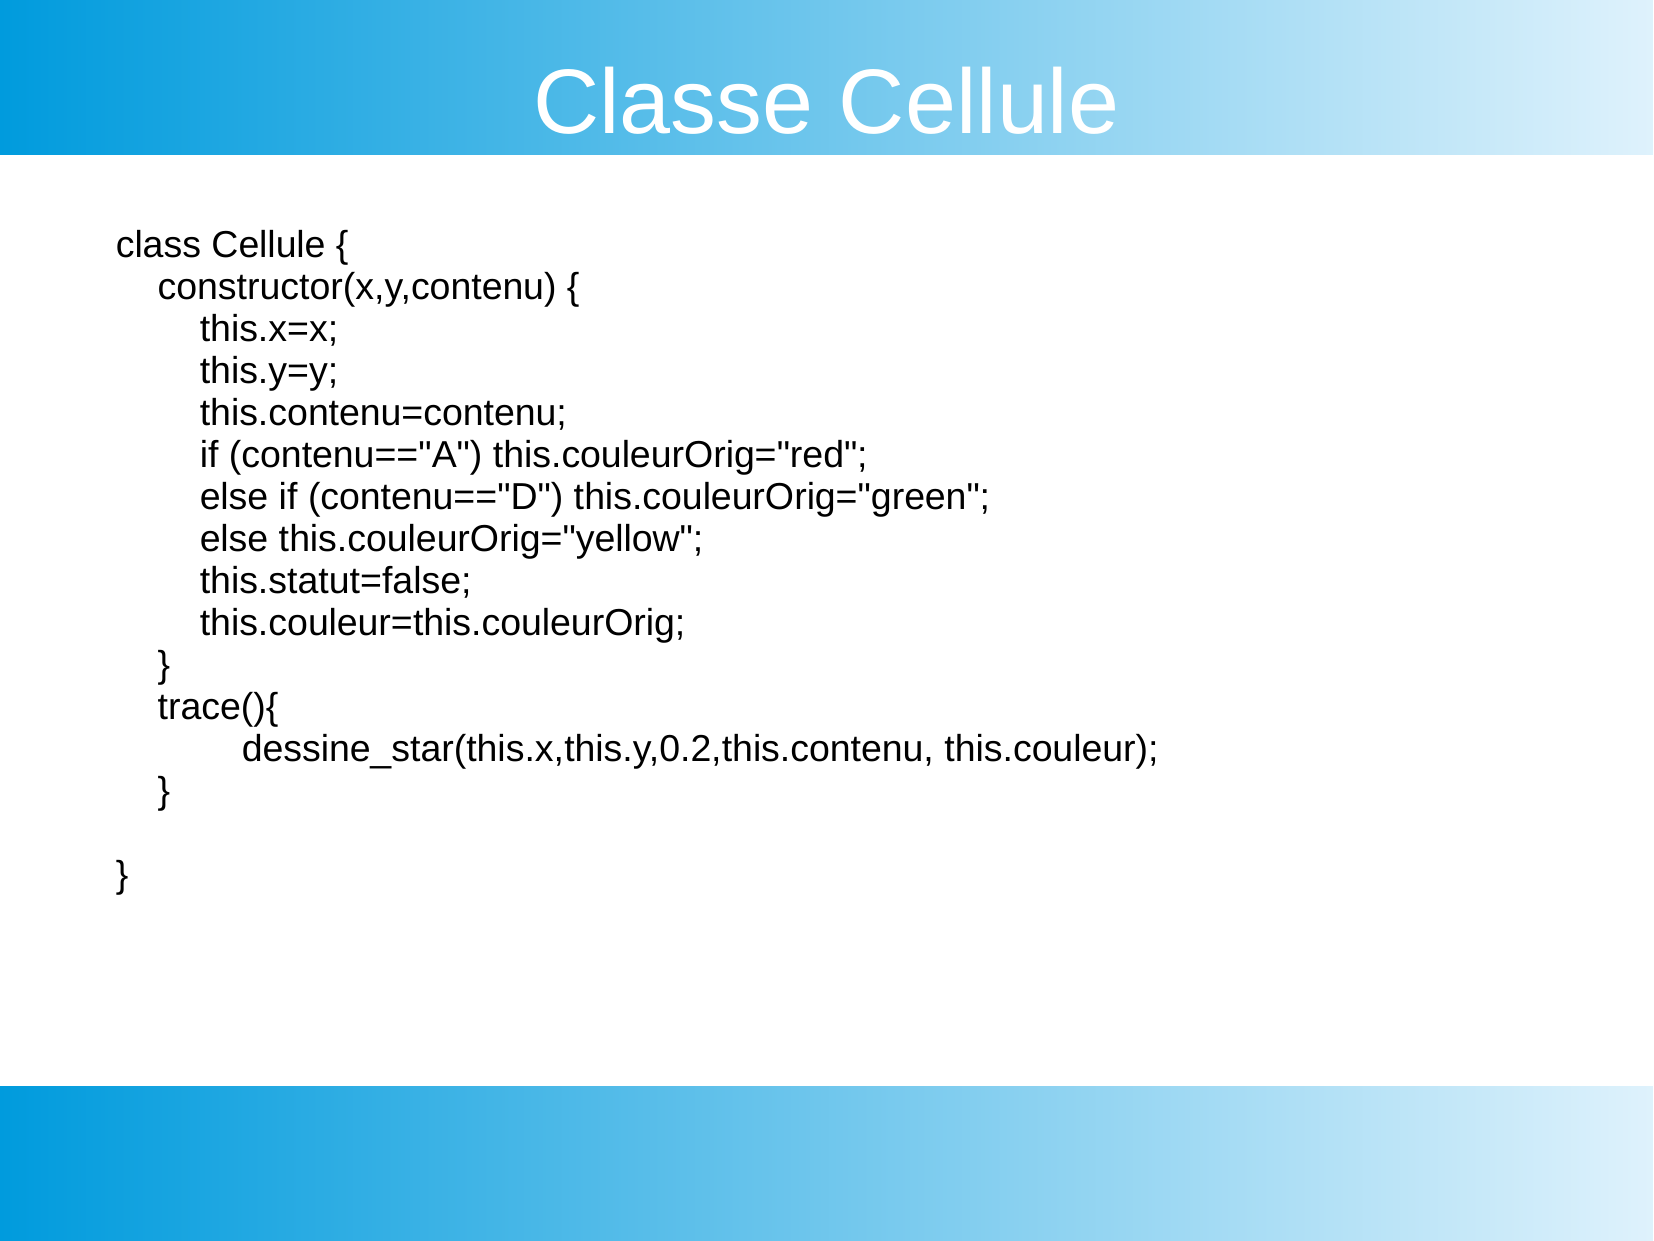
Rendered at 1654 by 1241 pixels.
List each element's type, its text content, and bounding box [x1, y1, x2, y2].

text_box class Cellule { constructor(x,y,contenu) { this.x=x; this.y=y; this.contenu=contenu; if (contenu=="A") this.couleurOrig="red"; else if (contenu=="D") this.couleurOrig="green"; else this.couleurOrig="yellow"; this.statut=false; this.couleur=this.couleurOrig; } trace(){ dessine_star(this.x,this.y,0.2,this.contenu, this.couleur); } } [59, 216, 1252, 993]
title Classe Cellule [82, 49, 1571, 155]
